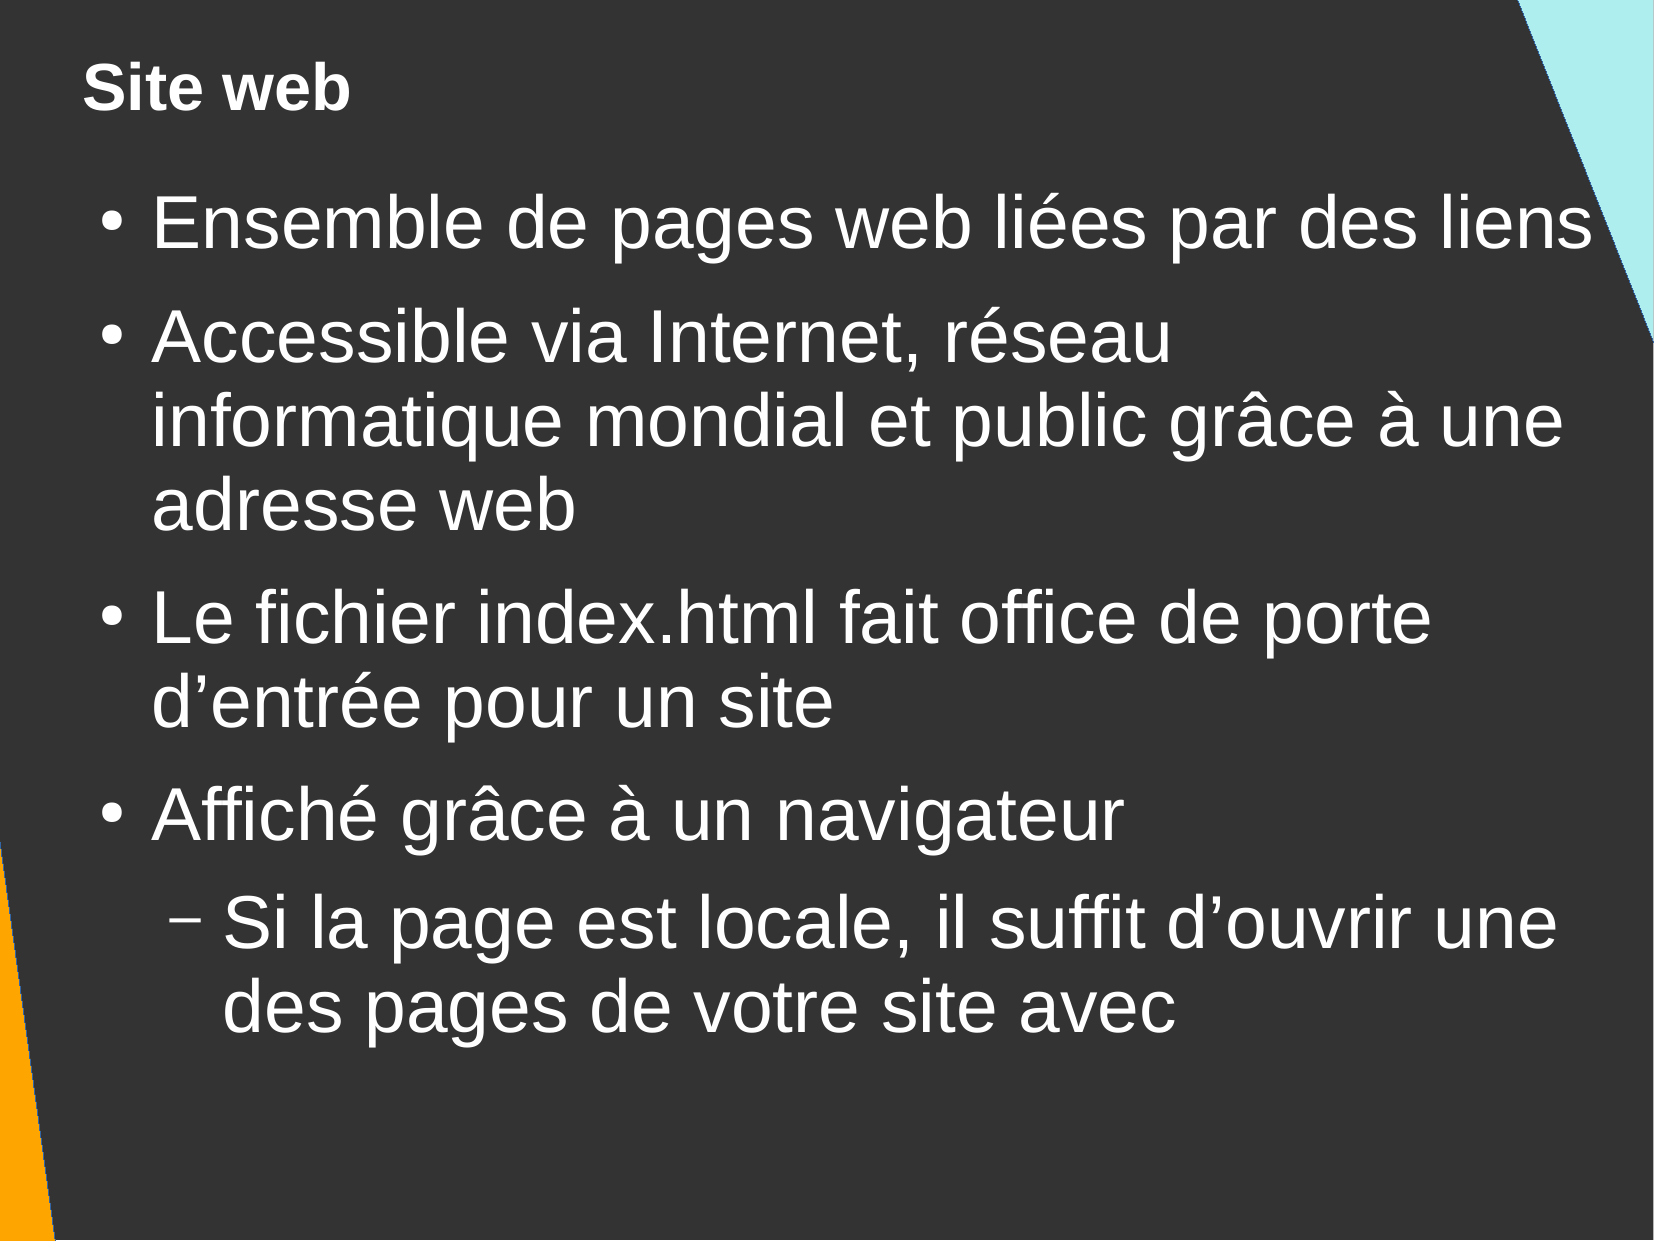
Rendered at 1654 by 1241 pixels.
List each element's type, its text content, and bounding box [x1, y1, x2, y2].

text_box [0, 841, 56, 1241]
title Site web [82, 49, 1571, 153]
text_box [1517, 0, 1654, 343]
list Ensemble de pages web liées par des liens Accessible via Internet, réseau informatique mondial et public grâce à une adresse web Le fichier index.html fait office de porte d’entrée pour un site Affiché grâce à un navigateur Si la page est locale, il suffit d’ouvrir une des pages de votre site avec [81, 180, 1606, 1052]
